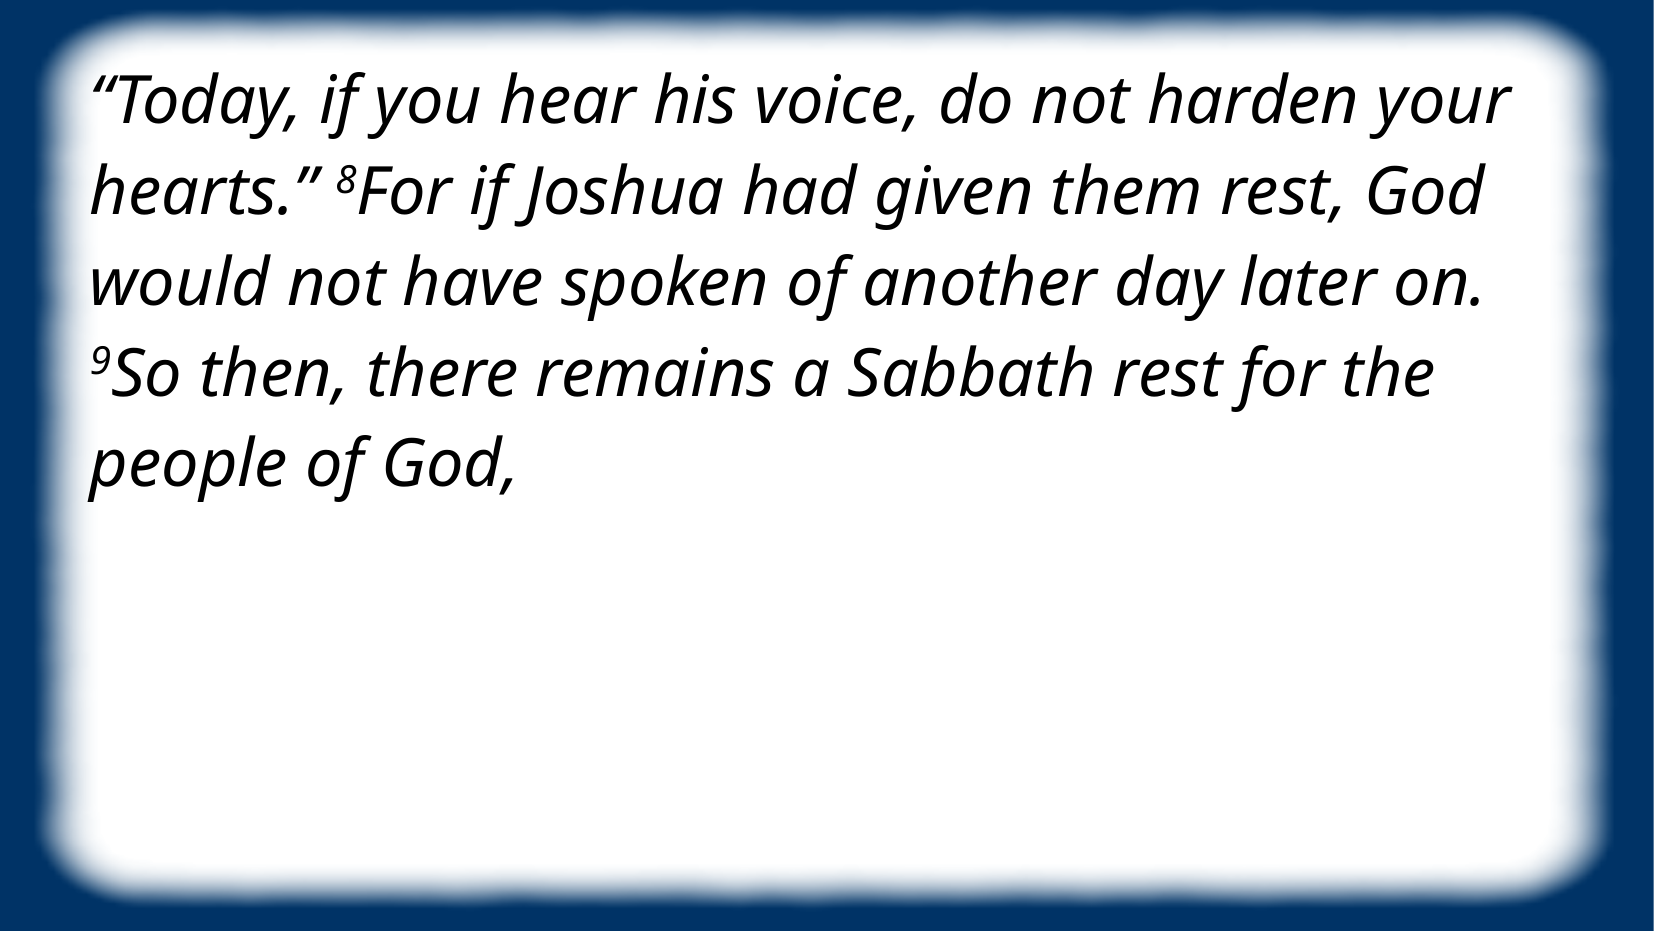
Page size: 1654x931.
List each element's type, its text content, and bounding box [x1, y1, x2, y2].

picture [0, 0, 1654, 931]
text_box “Today, if you hear his voice, do not harden your hearts.” 8For if Joshua had given them rest, God would not have spoken of another day later on. 9So then, there remains a Sabbath rest for the people of God, [75, 45, 1576, 504]
